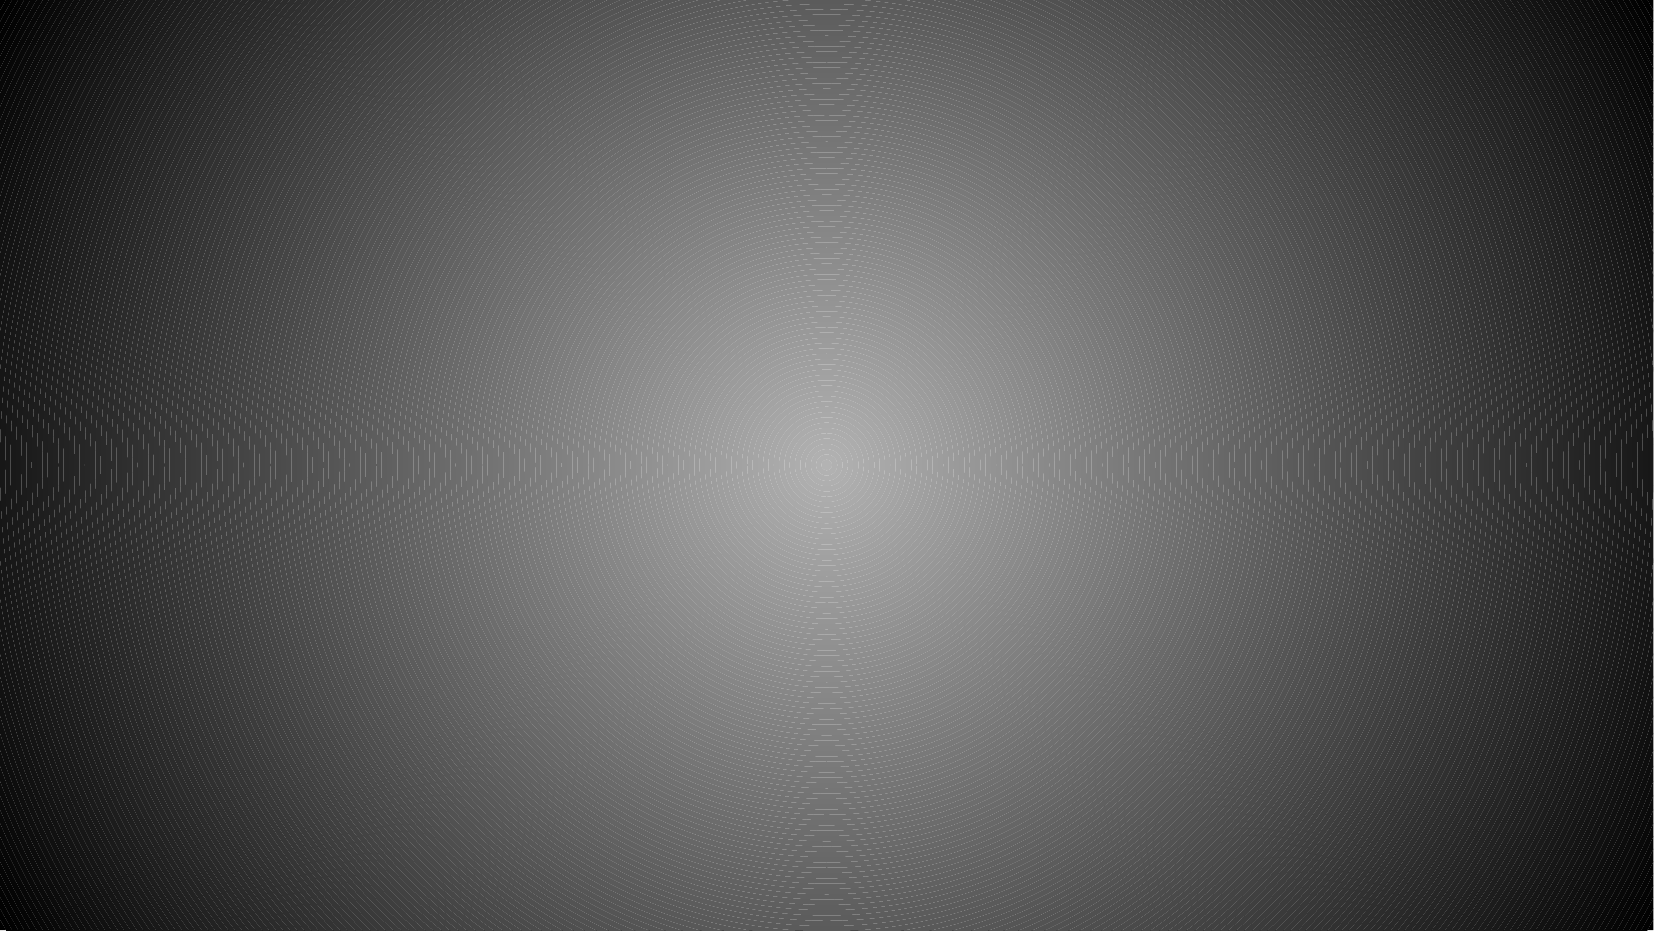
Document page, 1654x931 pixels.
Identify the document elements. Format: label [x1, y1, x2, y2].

text_box [0, 0, 1654, 931]
